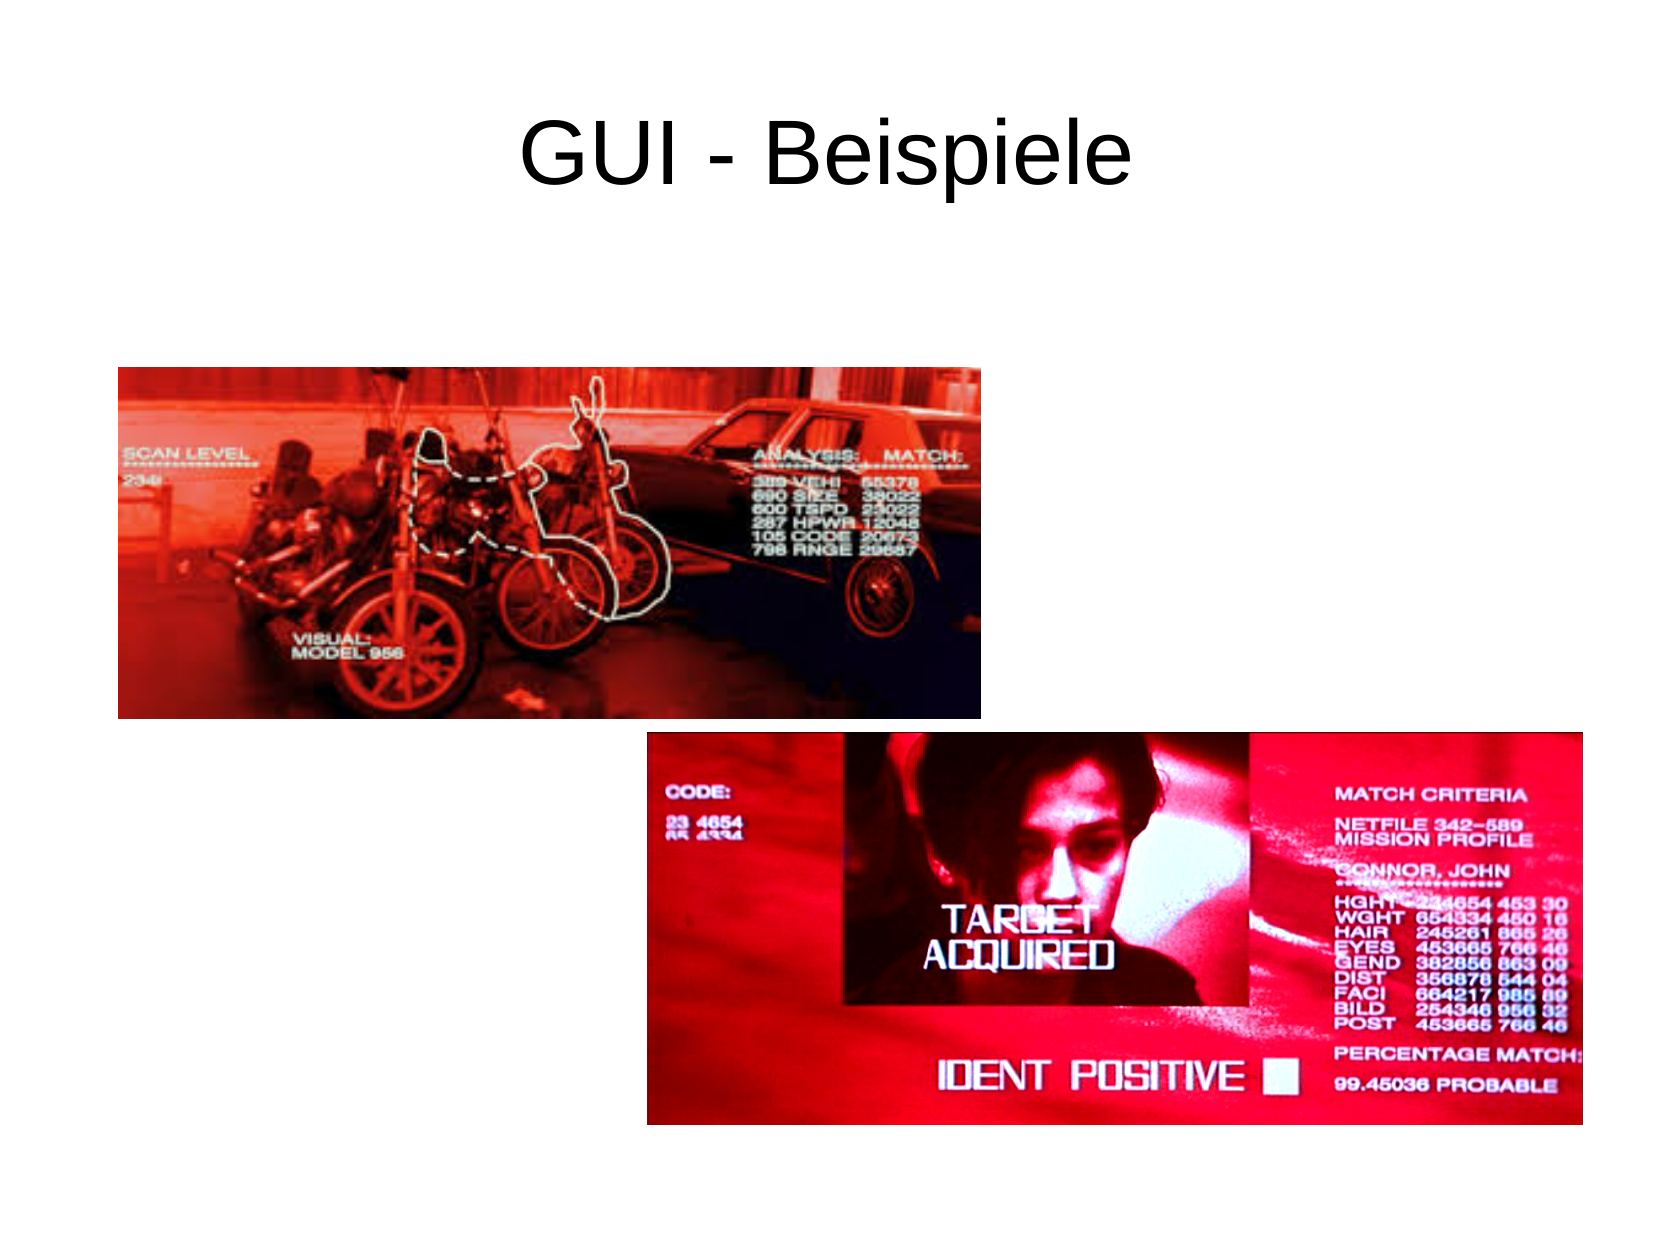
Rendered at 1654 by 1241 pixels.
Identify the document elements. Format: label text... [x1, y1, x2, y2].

picture [647, 732, 1583, 1125]
picture [118, 367, 981, 719]
title GUI - Beispiele [82, 49, 1571, 257]
